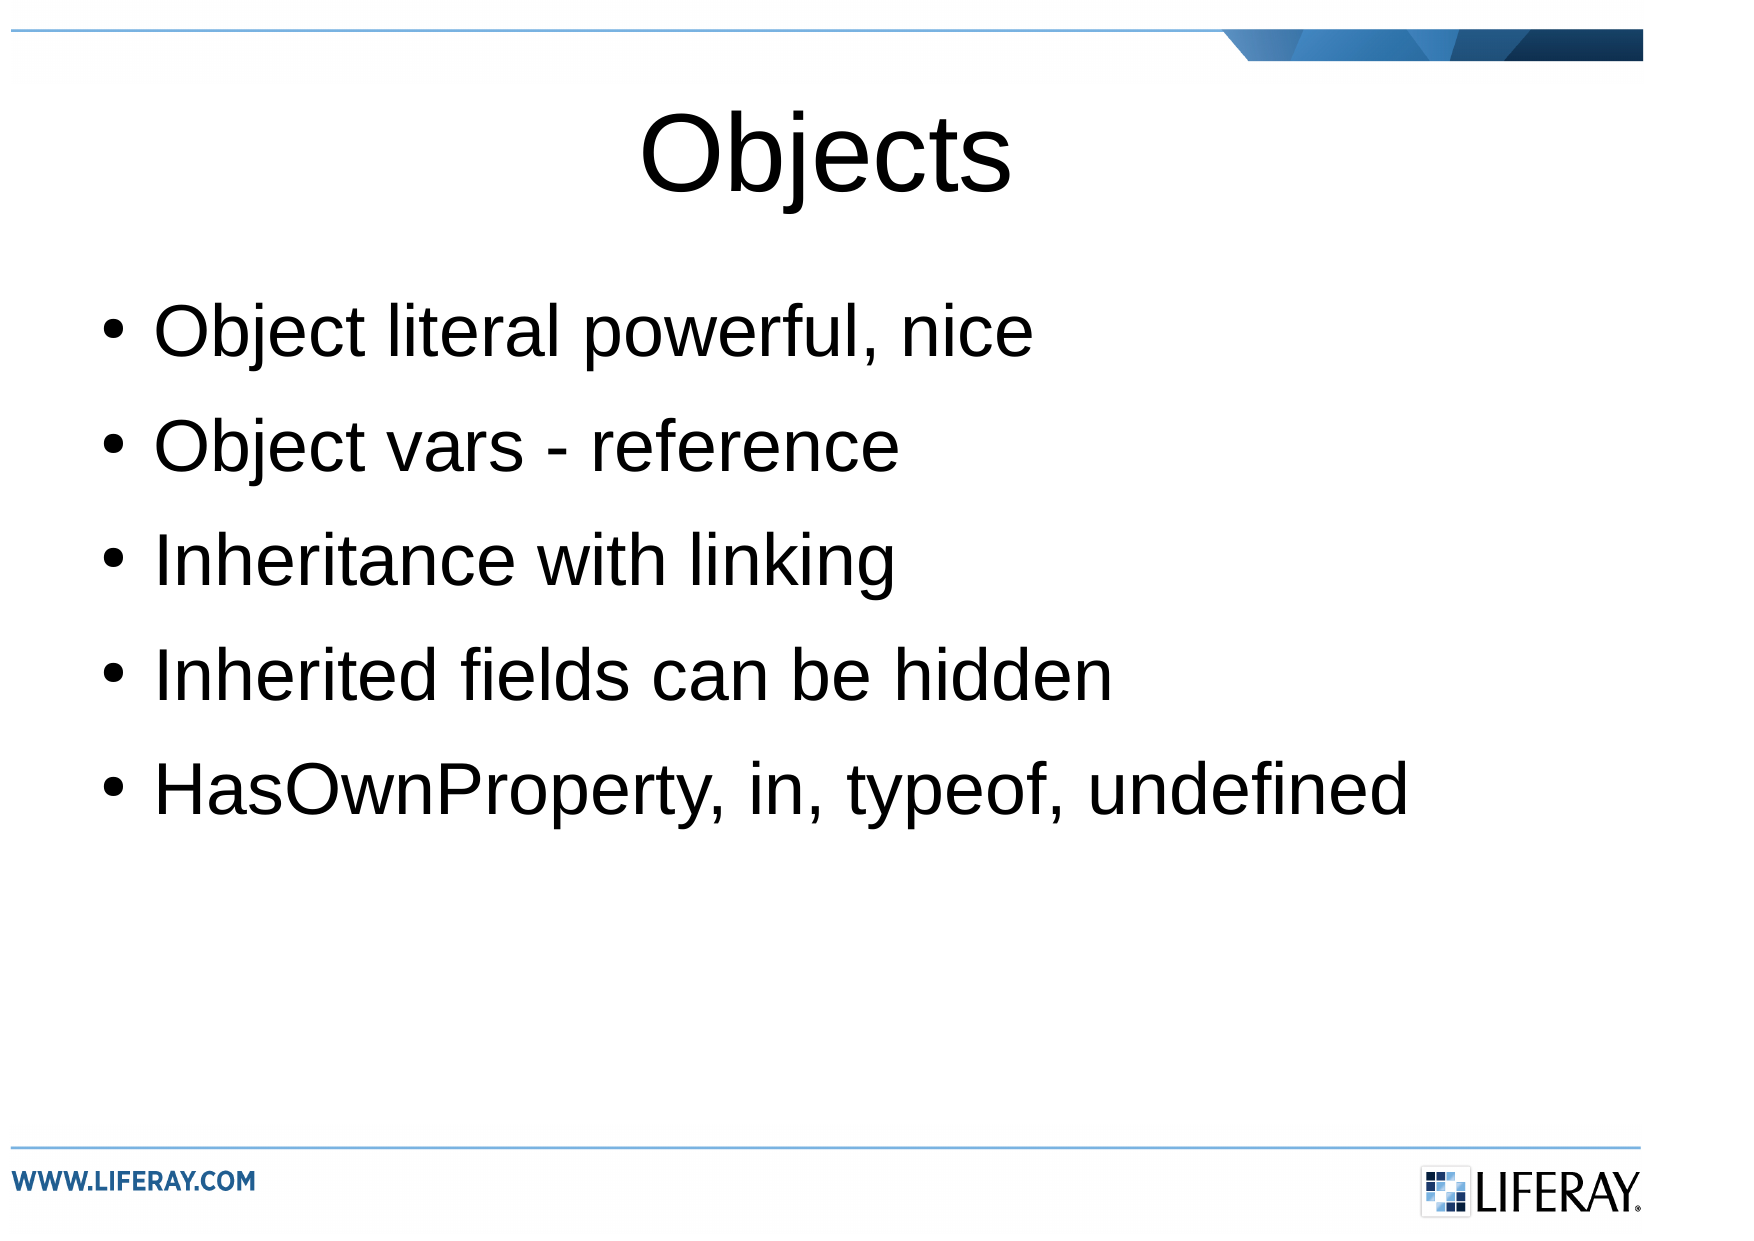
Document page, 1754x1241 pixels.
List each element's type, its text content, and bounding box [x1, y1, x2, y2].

list Object literal powerful, nice Object vars - reference Inheritance with linking Inherited fields can be hidden HasOwnProperty, in, typeof, undefined [82, 290, 1571, 1010]
title Objects [82, 49, 1571, 257]
picture [9, 1124, 1642, 1234]
picture [11, 0, 1644, 84]
